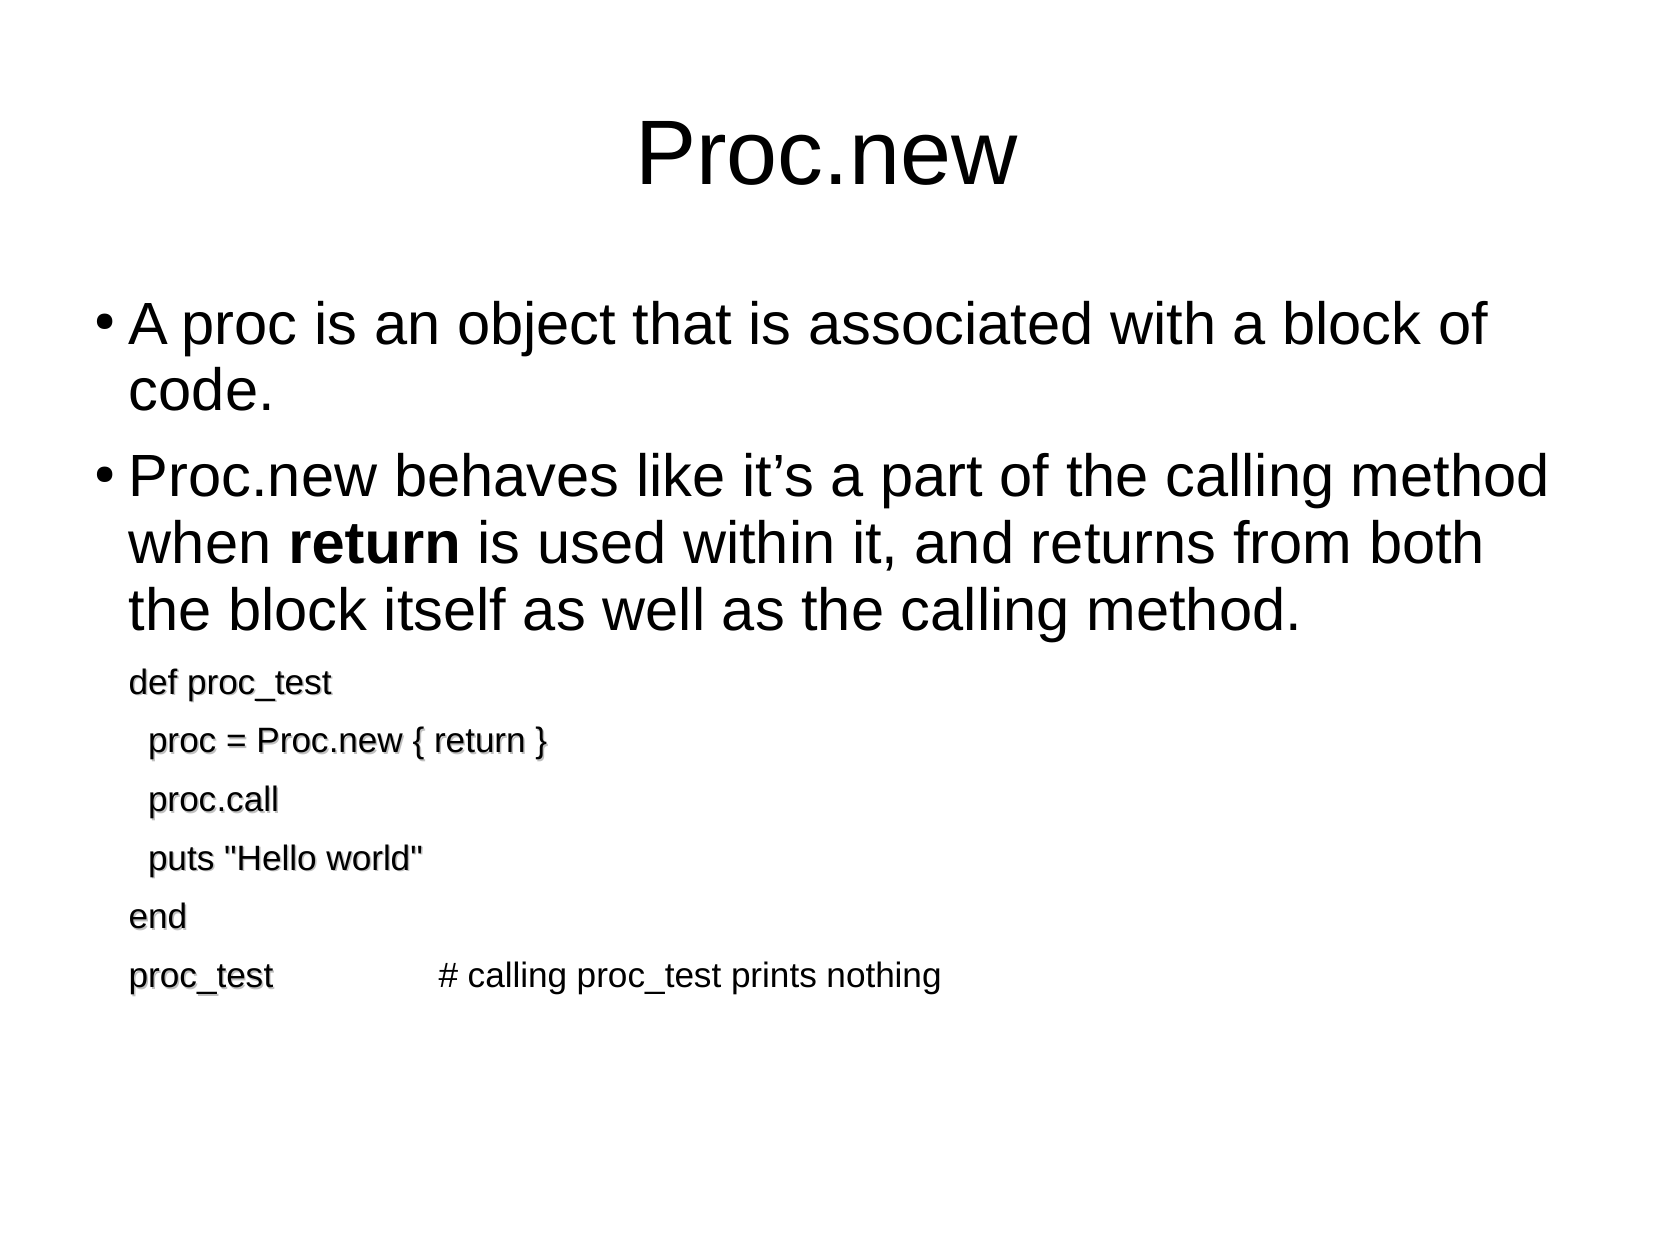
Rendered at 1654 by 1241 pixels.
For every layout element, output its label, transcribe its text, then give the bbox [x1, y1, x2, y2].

title Proc.new [82, 49, 1571, 257]
list A proc is an object that is associated with a block of code. Proc.new behaves like it’s a part of the calling method when return is used within it, and returns from both the block itself as well as the calling method. def proc_test proc = Proc.new { return } proc.call puts "Hello world" end proc_test # calling proc_test prints nothing [82, 290, 1571, 1010]
